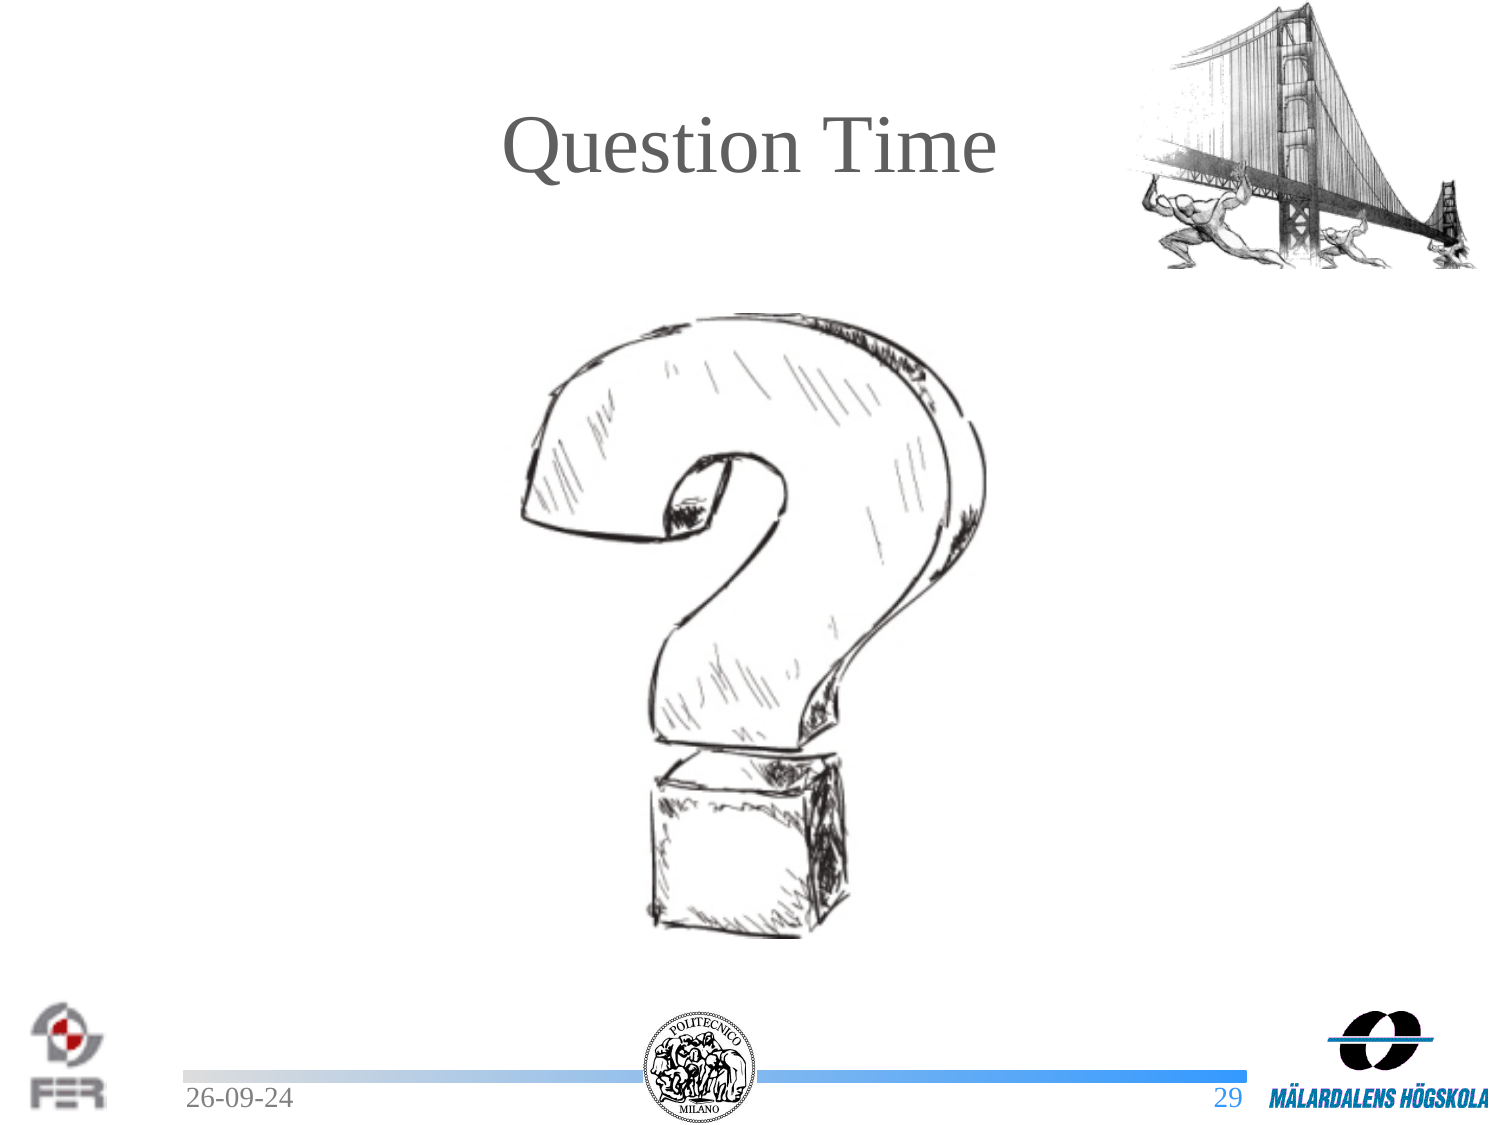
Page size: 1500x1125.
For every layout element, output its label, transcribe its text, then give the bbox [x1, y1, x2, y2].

picture [440, 313, 1066, 939]
picture [1269, 1011, 1488, 1108]
picture [1368, 1093, 1374, 1104]
picture [29, 987, 107, 1125]
picture [1454, 1091, 1459, 1108]
picture [1435, 1096, 1441, 1104]
text_box 13-11-06 [171, 1070, 396, 1114]
picture [1122, 0, 1477, 269]
title Question Time [75, 45, 1122, 233]
text_box <numero> [1186, 1070, 1258, 1114]
picture [643, 1011, 757, 1123]
